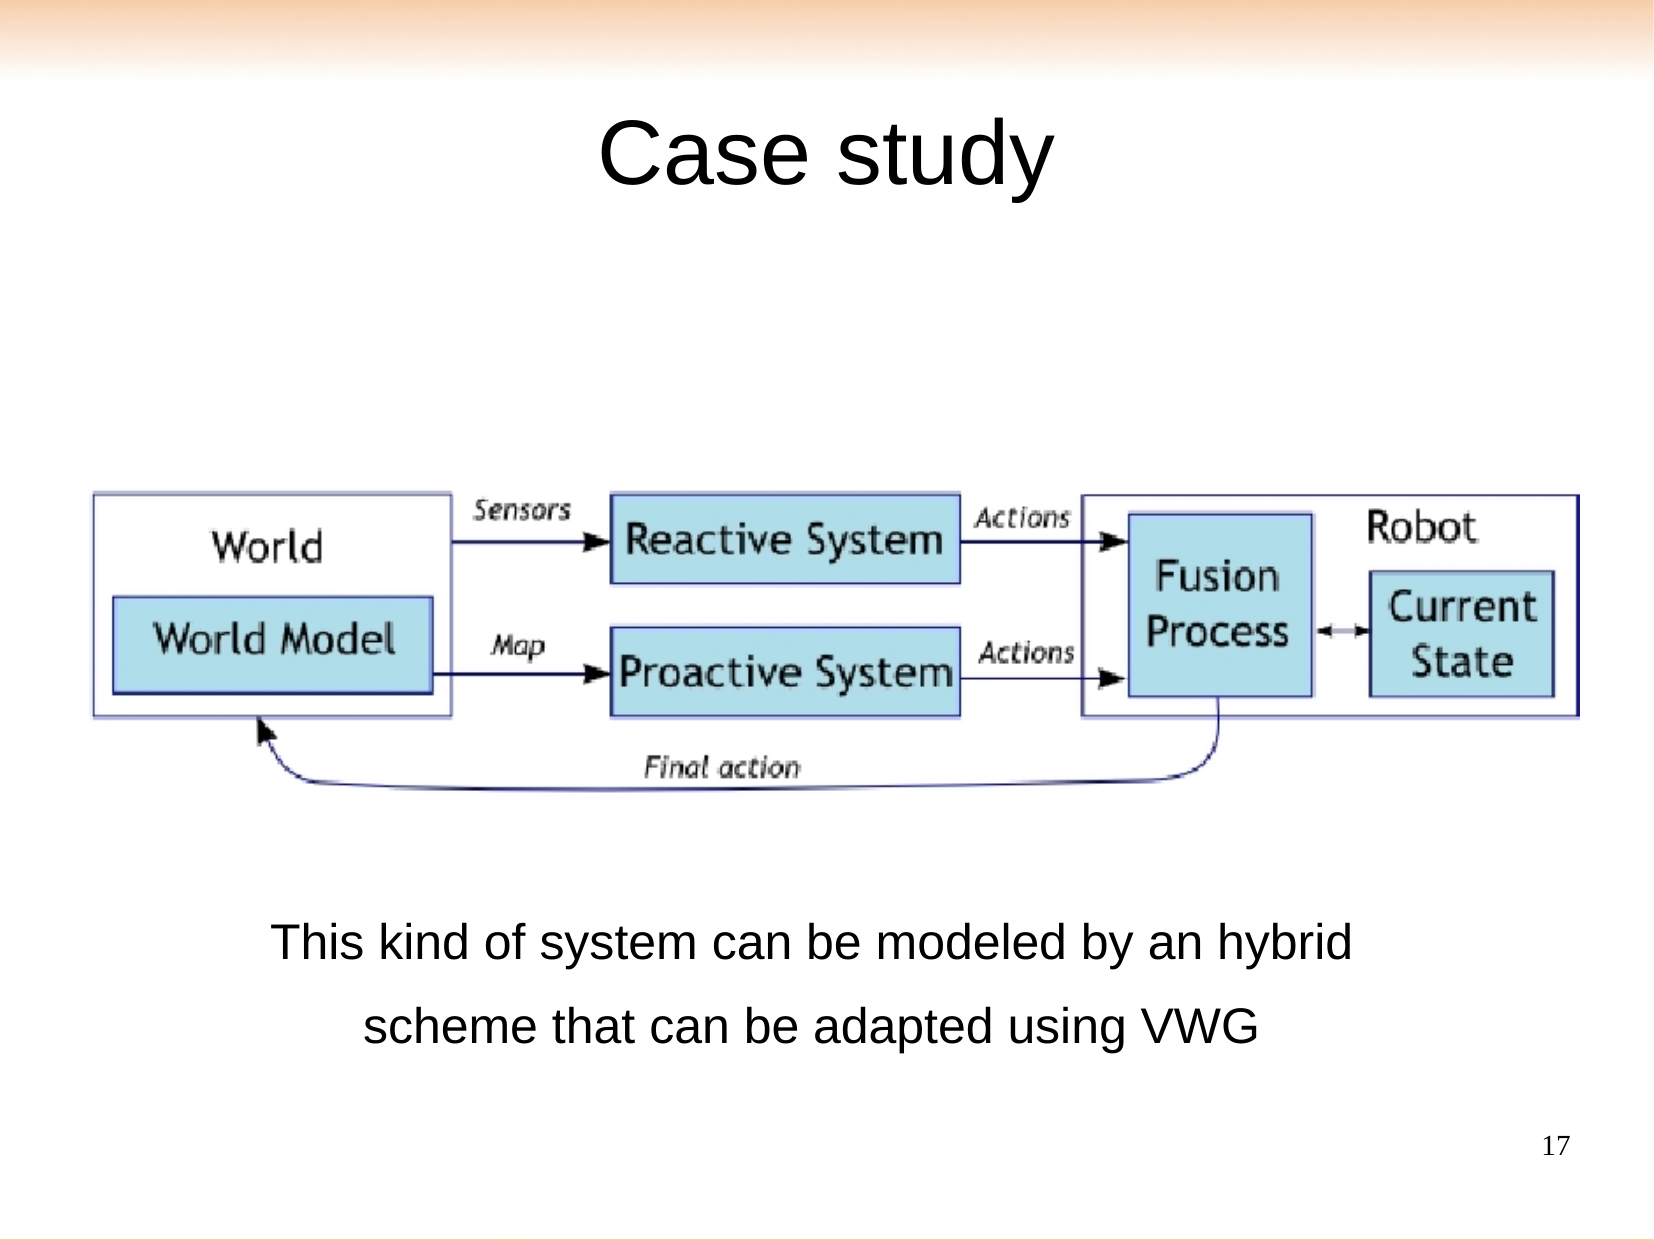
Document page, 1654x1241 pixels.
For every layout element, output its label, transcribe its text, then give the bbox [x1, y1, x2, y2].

text_box This kind of system can be modeled by an hybrid scheme that can be adapted using VWG [177, 879, 1447, 1034]
picture [0, 0, 1654, 1241]
title Case study [82, 49, 1571, 257]
